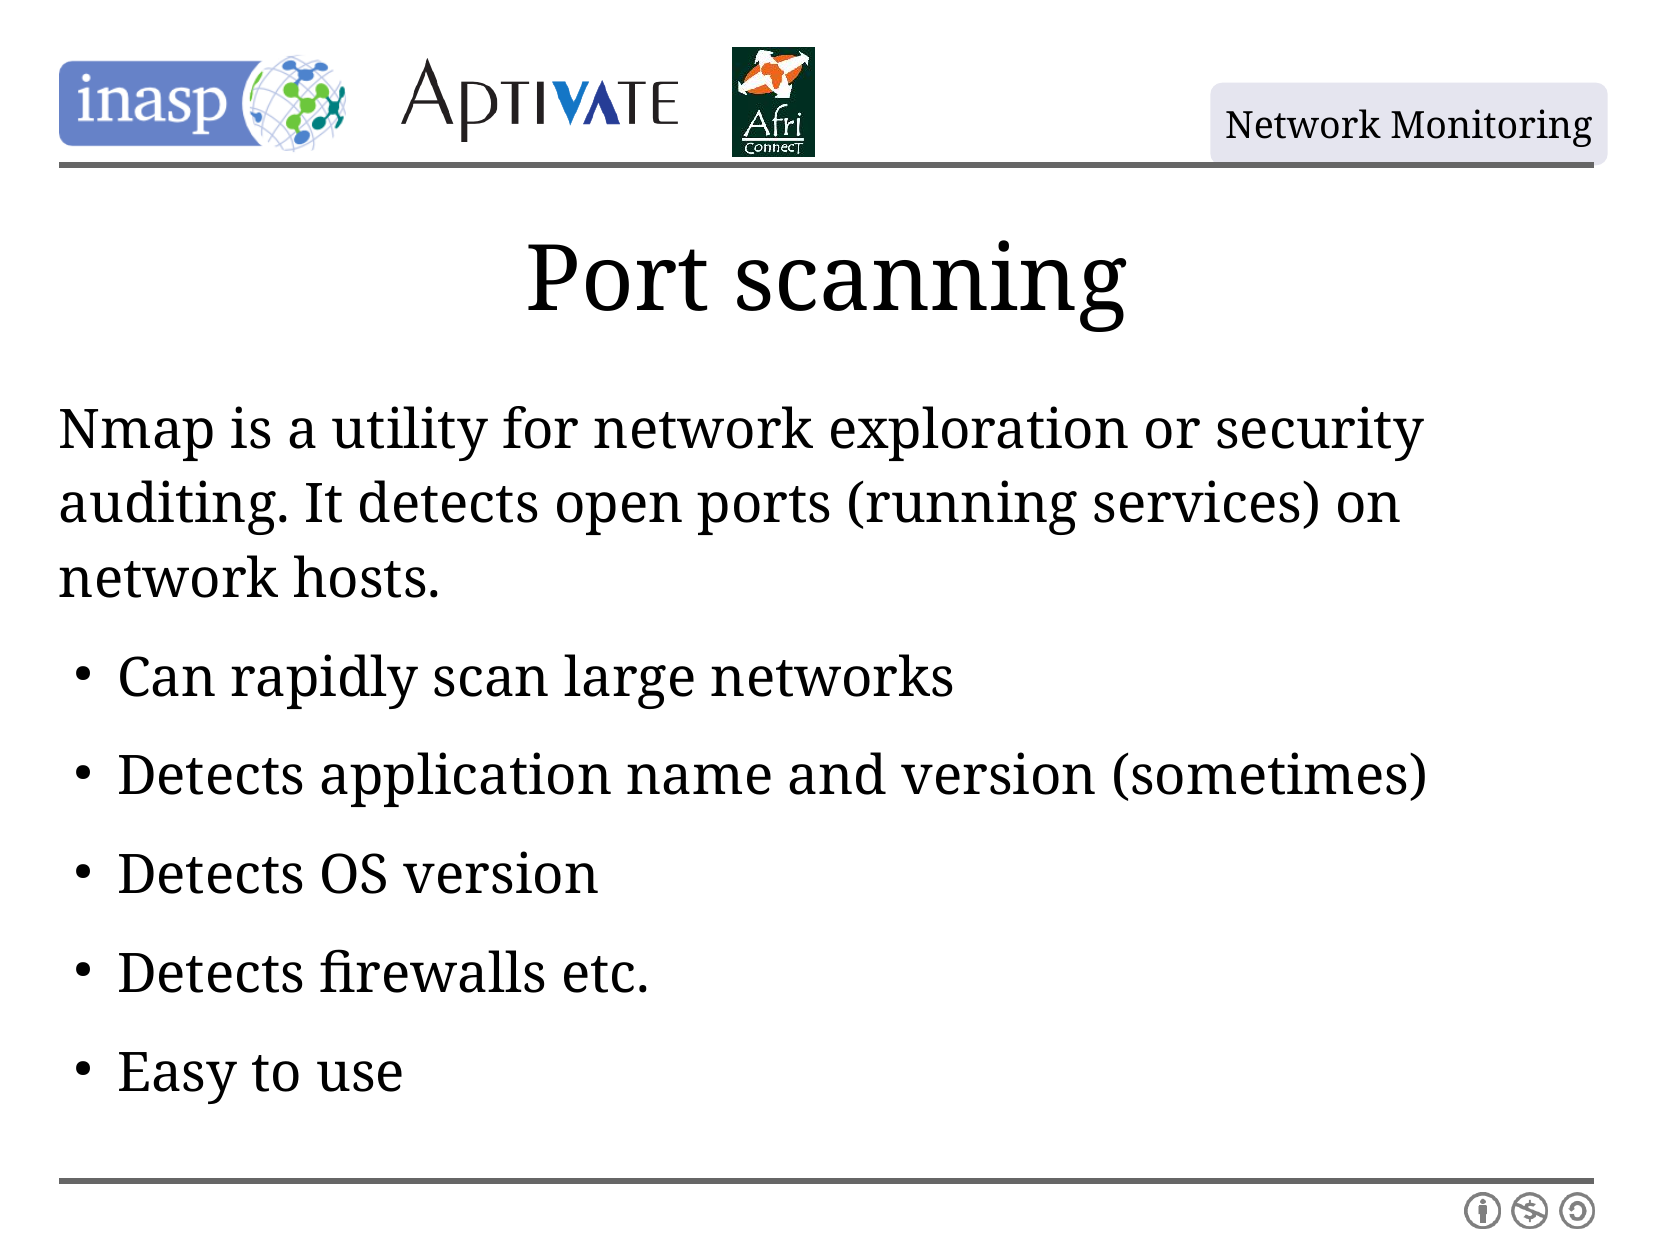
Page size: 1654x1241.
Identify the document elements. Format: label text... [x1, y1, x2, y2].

title Port scanning [59, 212, 1595, 343]
picture [1464, 1192, 1501, 1229]
picture [59, 47, 355, 160]
picture [1559, 1192, 1595, 1229]
picture [732, 47, 815, 157]
picture [401, 58, 678, 142]
picture [1511, 1192, 1548, 1229]
list Nmap is a utility for network exploration or security auditing. It detects open ports (running services) on network hosts. Can rapidly scan large networks Detects application name and version (sometimes) Detects OS version Detects firewalls etc. Easy to use [59, 389, 1595, 1109]
